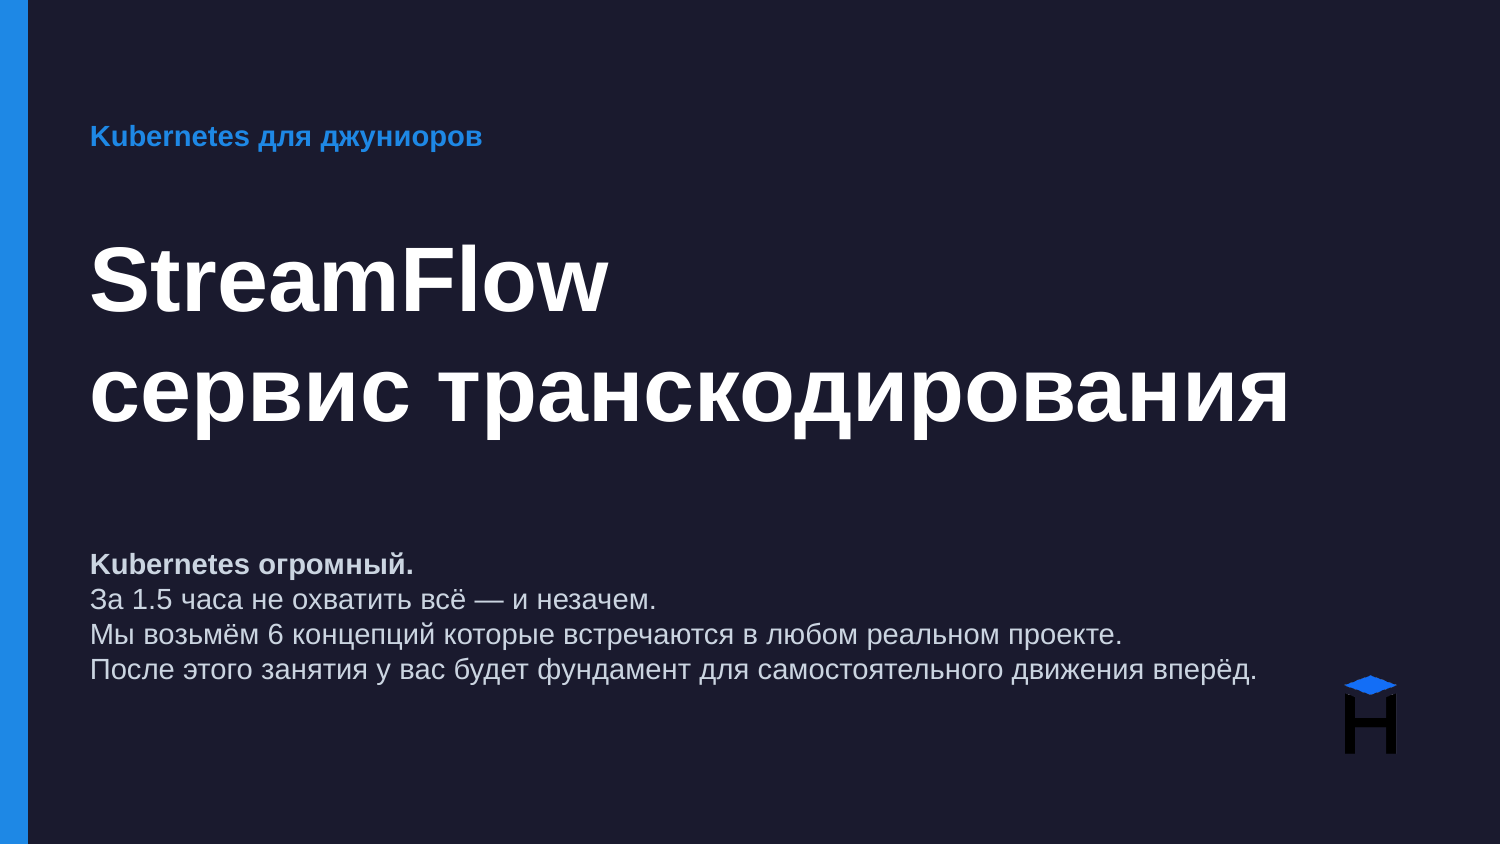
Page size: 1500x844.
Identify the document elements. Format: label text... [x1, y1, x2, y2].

text_box Kubernetes для джуниоров [74, 89, 1470, 180]
text_box Kubernetes огромный. За 1.5 часа не охватить всё — и незачем. Мы возьмём 6 концепций которые встречаются в любом реальном проекте. После этого занятия у вас будет фундамент для самостоятельного движения вперёд. [74, 479, 1455, 750]
picture [1344, 675, 1397, 754]
text_box [0, 0, 27, 844]
text_box StreamFlow сервис транскодирования [74, 194, 1470, 465]
